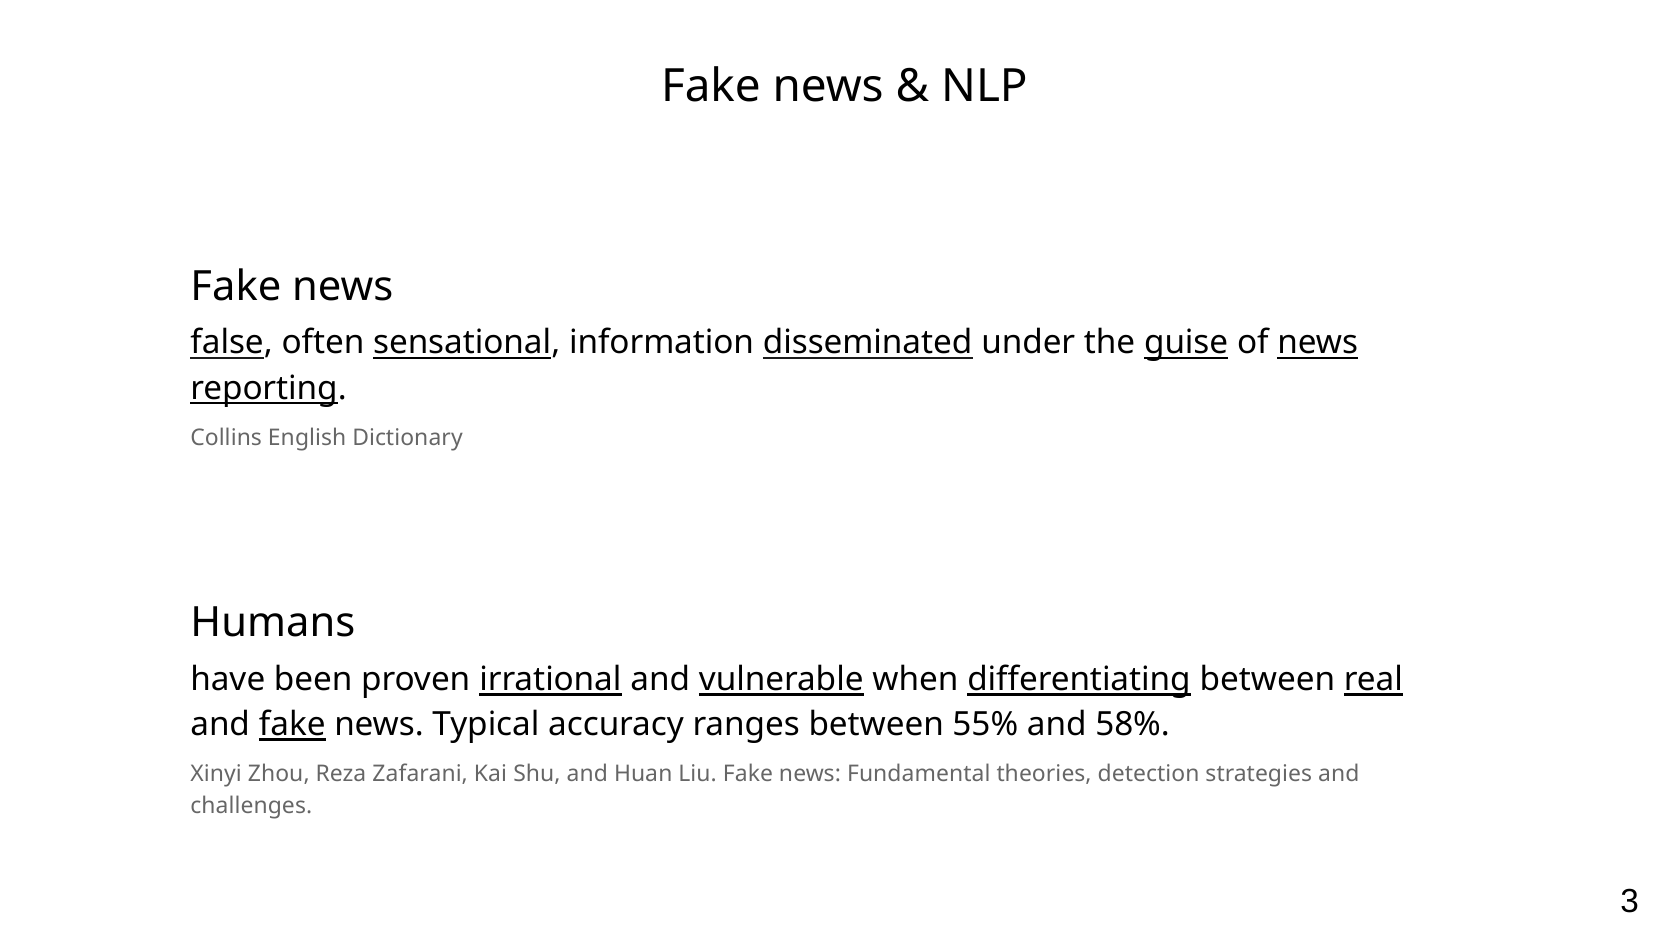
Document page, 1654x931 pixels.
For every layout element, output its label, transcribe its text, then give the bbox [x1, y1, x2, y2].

text_box Humans have been proven irrational and vulnerable when differentiating between real and fake news. Typical accuracy ranges between 55% and 58%. Xinyi Zhou, Reza Zafarani, Kai Shu, and Huan Liu. Fake news: Fundamental theories, detection strategies and challenges. [175, 584, 1479, 809]
text_box Fake news false, often sensational, information disseminated under the guise of news reporting. Collins English Dictionary [175, 248, 1478, 472]
text_box <number> [1024, 874, 1654, 931]
text_box Fake news & NLP [376, 45, 1277, 123]
